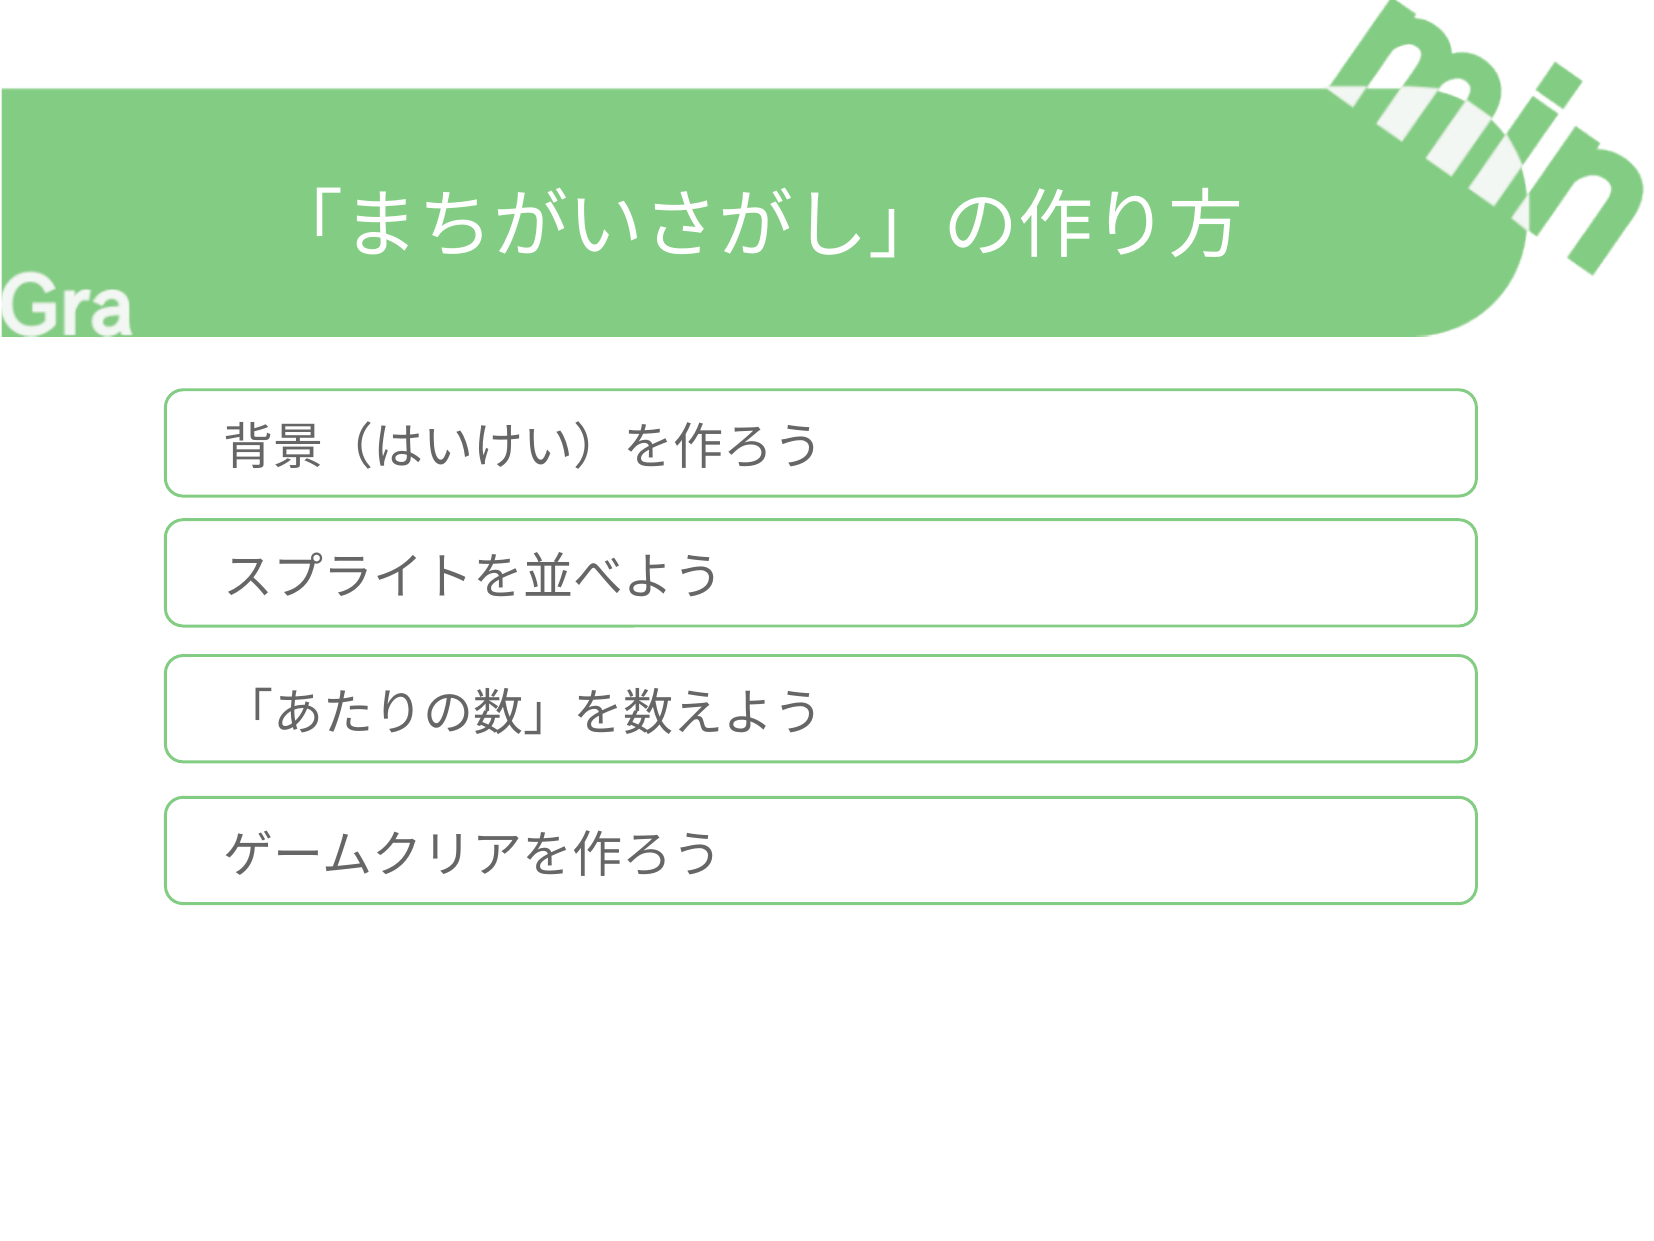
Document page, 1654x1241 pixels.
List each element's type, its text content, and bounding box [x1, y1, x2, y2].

text_box 「あたりの数」を数えよう [165, 655, 1477, 762]
text_box ゲームクリアを作ろう [165, 797, 1477, 904]
text_box 背景（はいけい）を作ろう [165, 389, 1477, 497]
title 「まちがいさがし」の作り方 [11, 113, 1501, 324]
picture [1, 0, 1654, 337]
text_box スプライトを並べよう [165, 519, 1477, 627]
